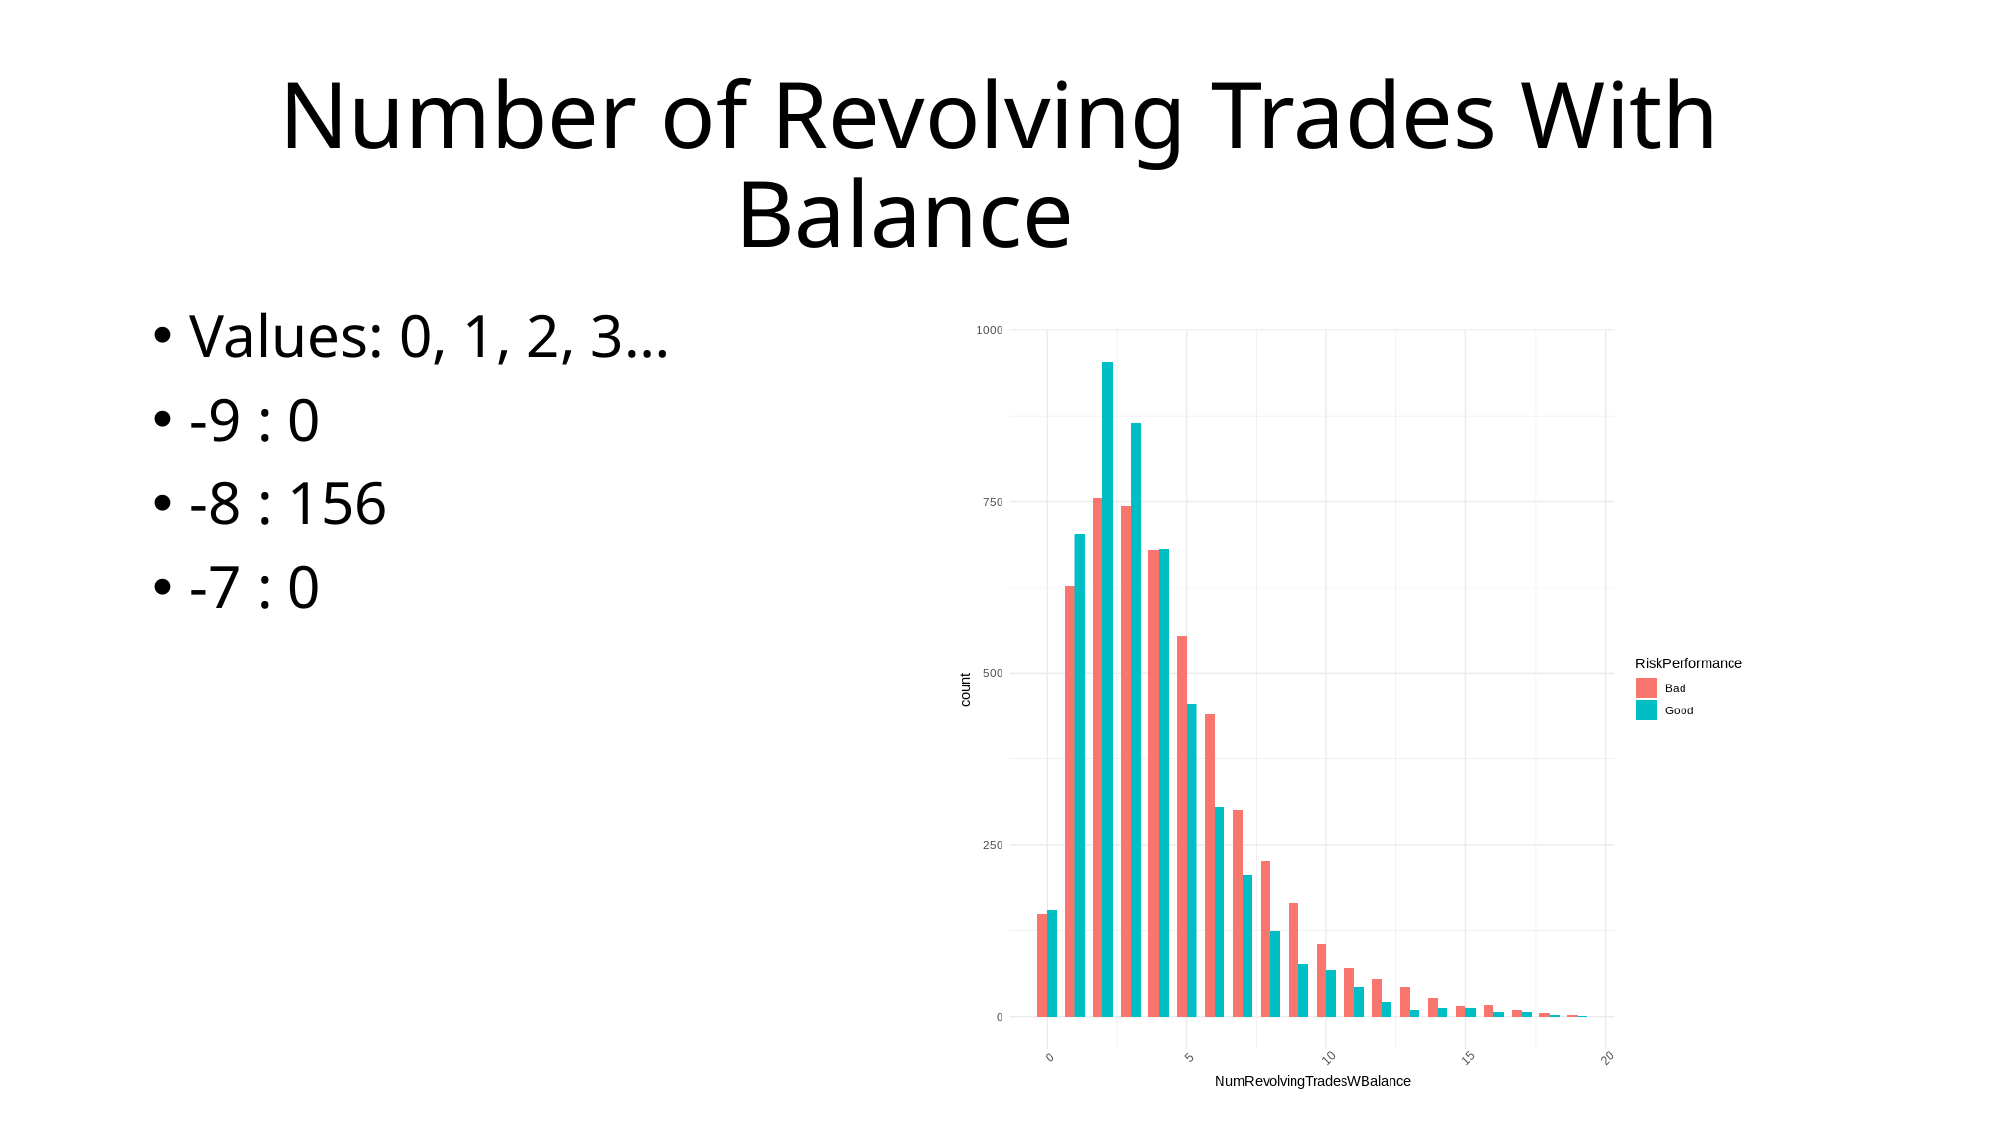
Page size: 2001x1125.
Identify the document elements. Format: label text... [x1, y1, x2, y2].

picture [953, 322, 1756, 1096]
list Values: 0, 1, 2, 3… -9 : 0 -8 : 156 -7 : 0 [137, 299, 1863, 1014]
title Number of Revolving Trades With Balance [137, 59, 1863, 278]
